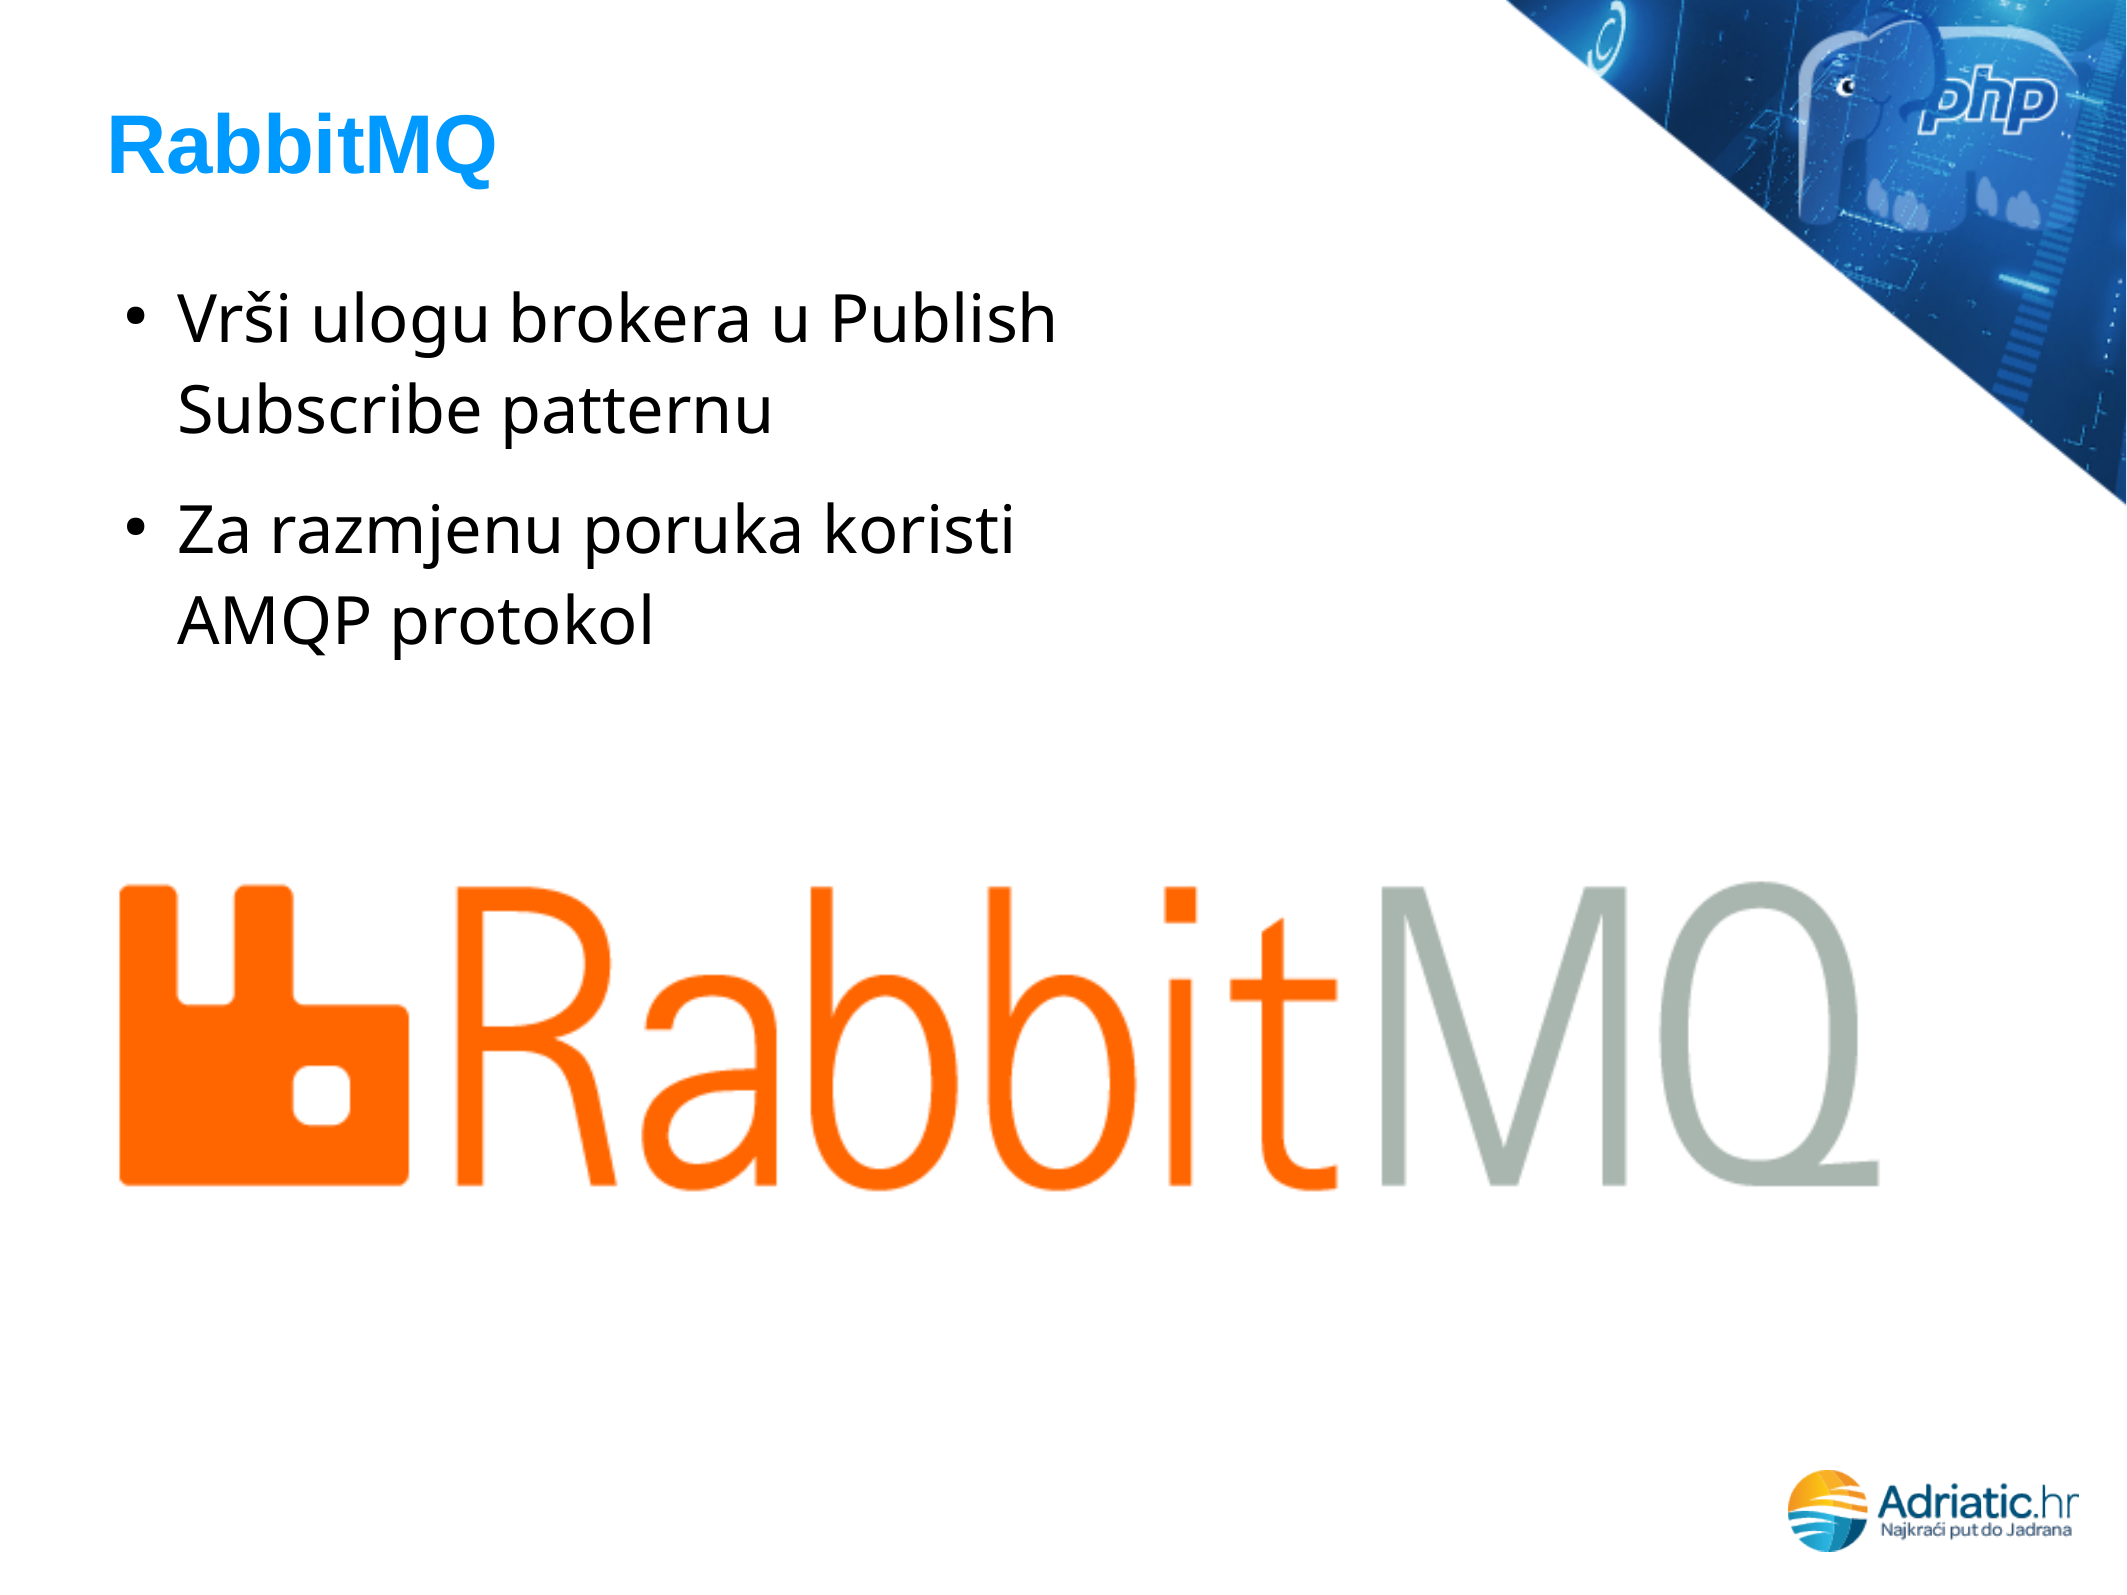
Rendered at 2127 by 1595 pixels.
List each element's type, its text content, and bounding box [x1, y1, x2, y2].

title RabbitMQ [106, 70, 1630, 219]
picture [1505, 0, 2127, 625]
list Vrši ulogu brokera u Publish Subscribe patternu Za razmjenu poruka koristi AMQP protokol [106, 271, 1146, 1453]
picture [113, 708, 1890, 1371]
picture [1788, 1470, 2079, 1552]
